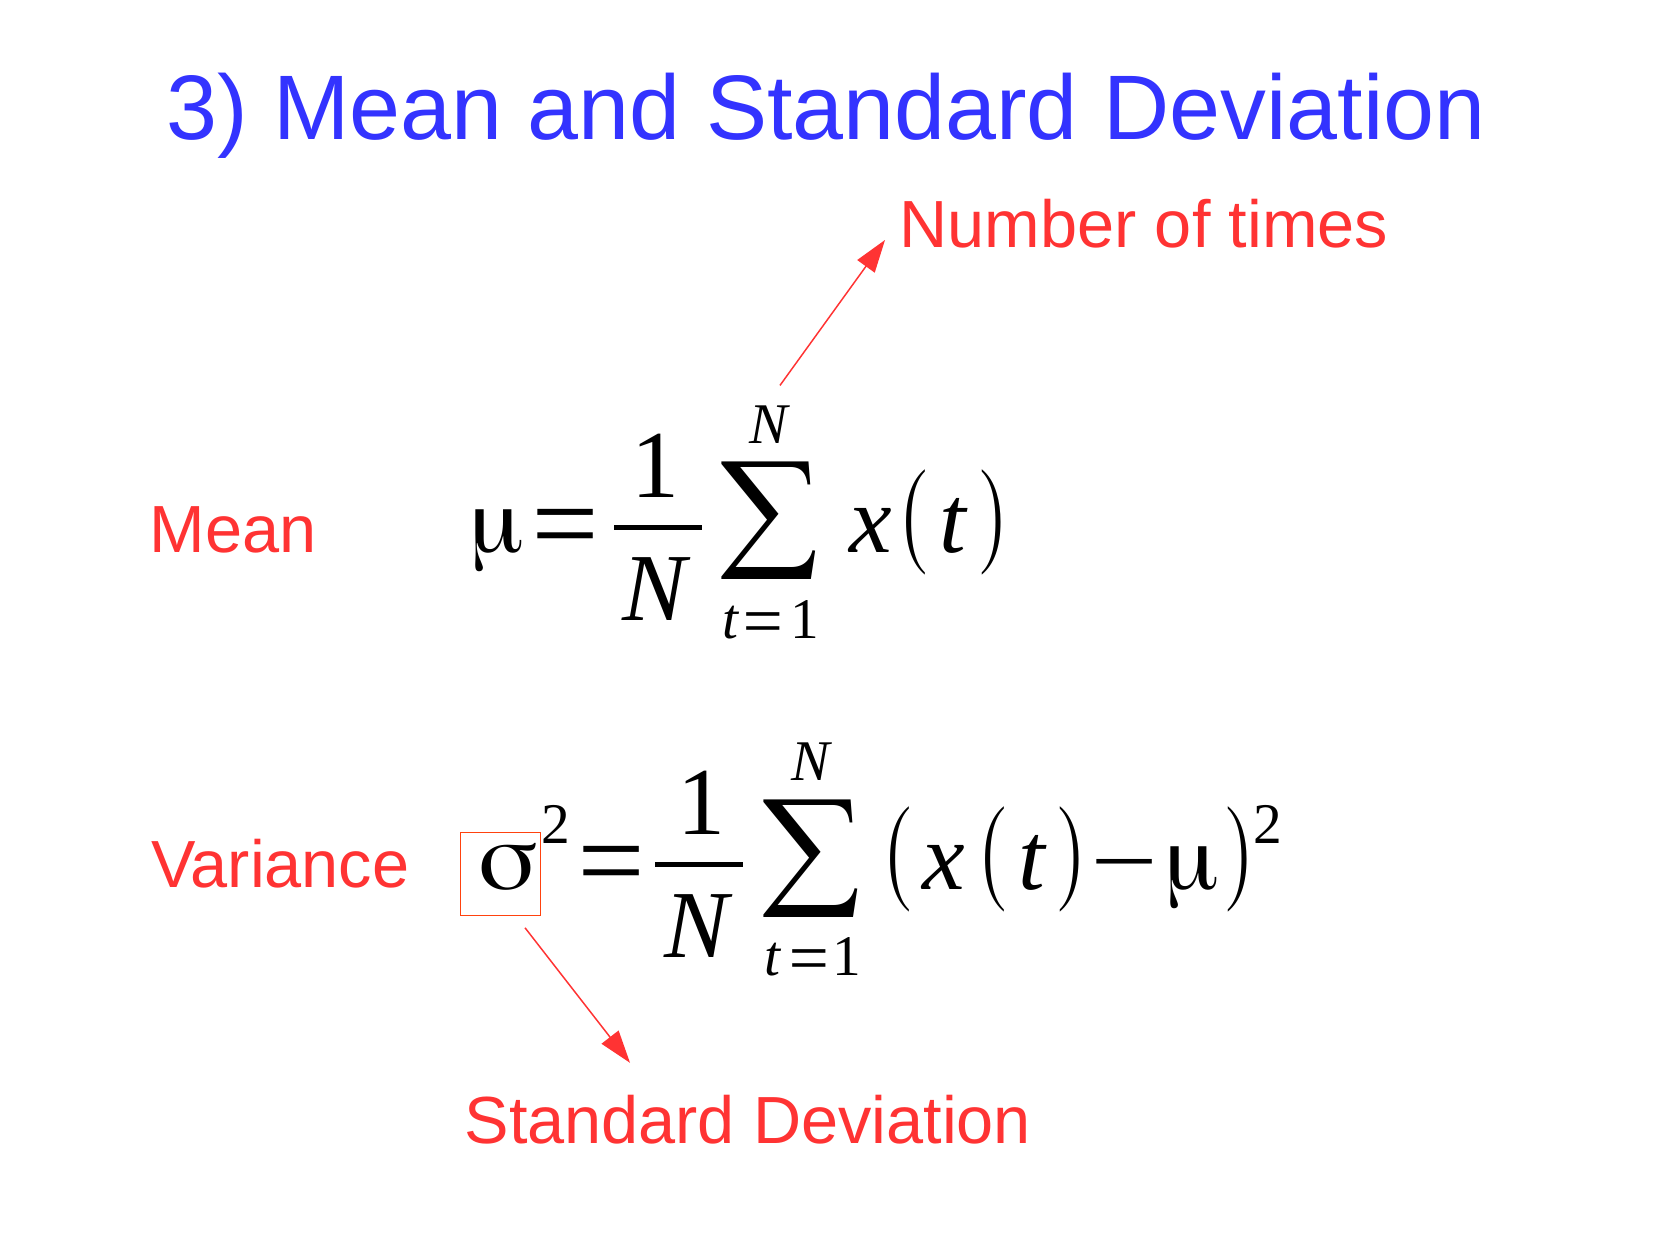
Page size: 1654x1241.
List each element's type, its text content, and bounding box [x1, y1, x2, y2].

text_box Number of times [885, 180, 1411, 271]
text_box Mean [135, 484, 346, 605]
chart [461, 833, 540, 915]
title 3) Mean and Standard Deviation [82, 49, 1571, 166]
text_box Standard Deviation [450, 1075, 1104, 1168]
text_box Variance [136, 820, 461, 943]
chart [445, 393, 1031, 651]
chart [455, 730, 1306, 988]
